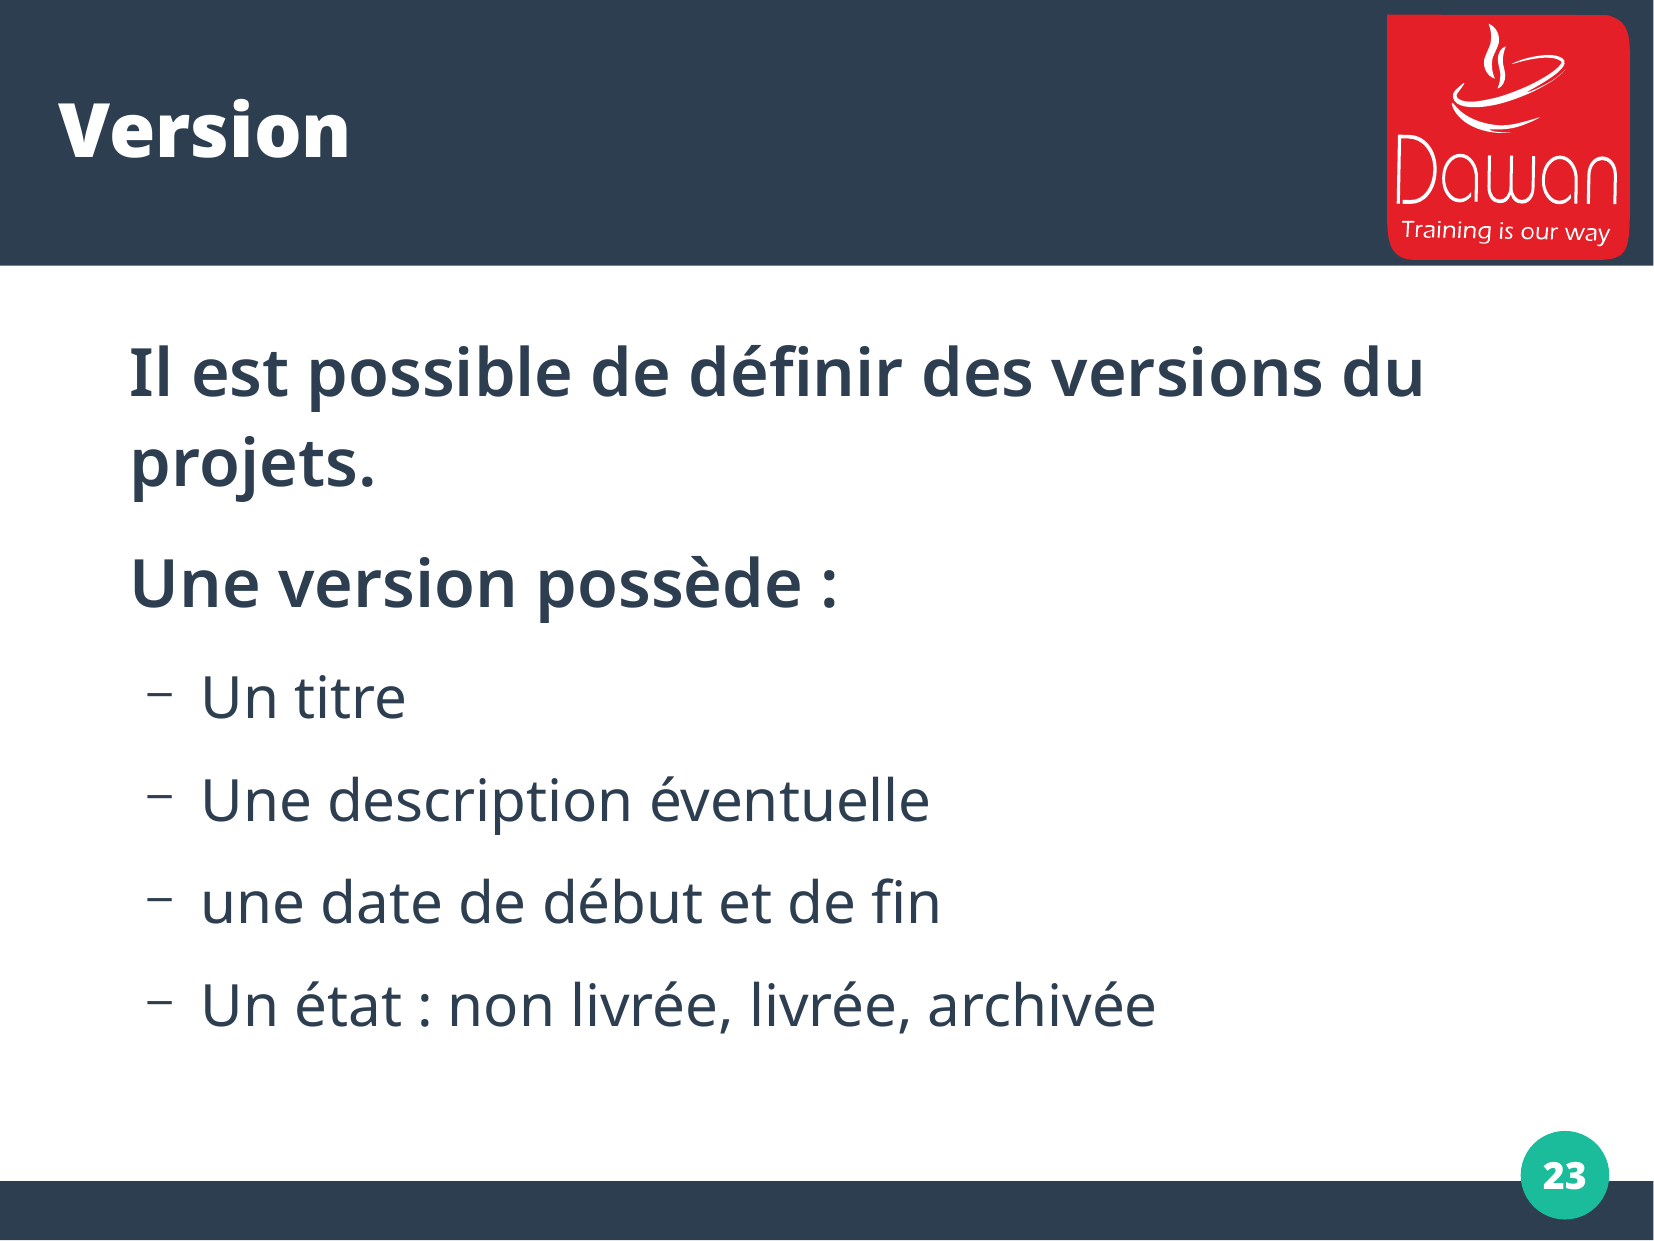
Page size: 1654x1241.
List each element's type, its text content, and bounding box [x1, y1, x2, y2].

title Version [59, 49, 1387, 207]
list Il est possible de définir des versions du projets. Une version possède : Un titre Une description éventuelle une date de début et de fin Un état : non livrée, livrée, archivée [59, 324, 1595, 1152]
picture [1387, 14, 1630, 260]
